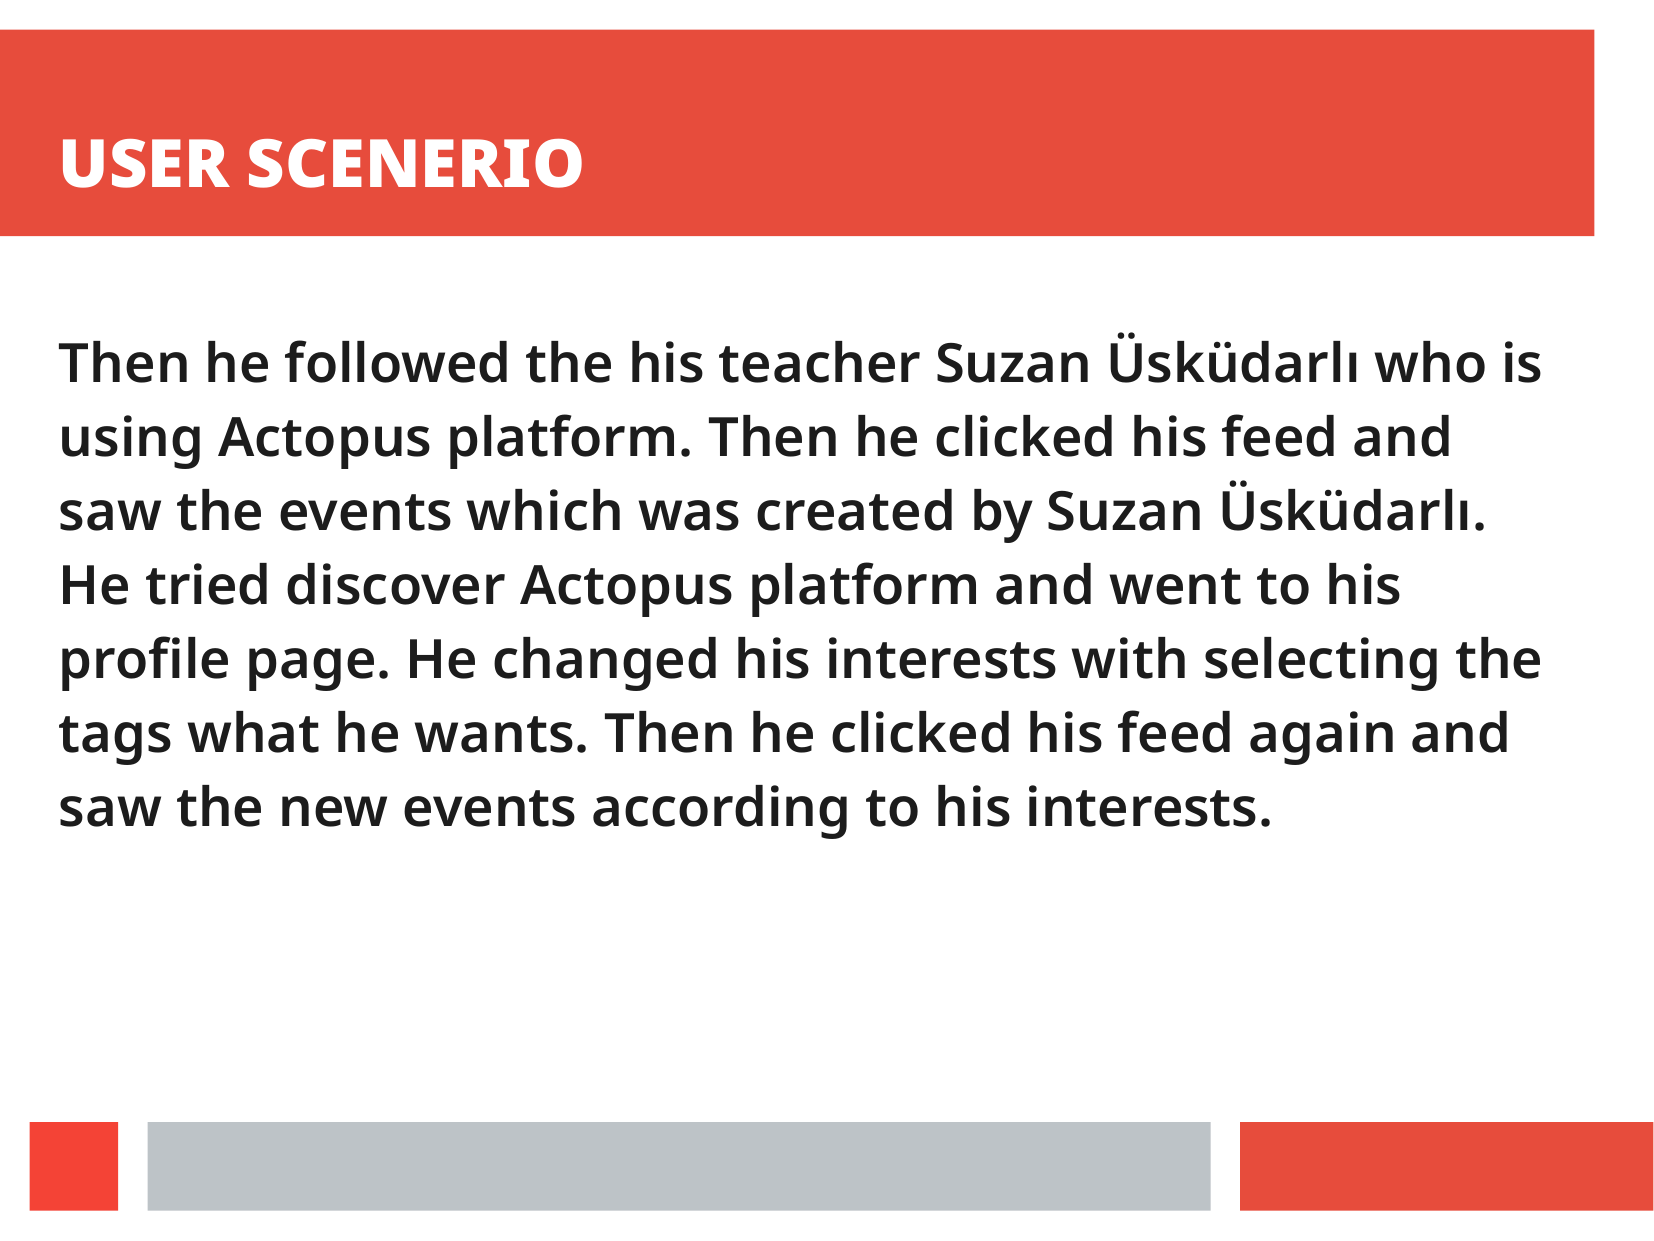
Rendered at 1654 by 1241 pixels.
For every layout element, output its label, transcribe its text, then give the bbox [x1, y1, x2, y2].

list Then he followed the his teacher Suzan Üsküdarlı who is using Actopus platform. Then he clicked his feed and saw the events which was created by Suzan Üsküdarlı. He tried discover Actopus platform and went to his profile page. He changed his interests with selecting the tags what he wants. Then he clicked his feed again and saw the new events according to his interests. [59, 324, 1565, 1093]
title USER SCENERIO [59, 59, 1595, 207]
